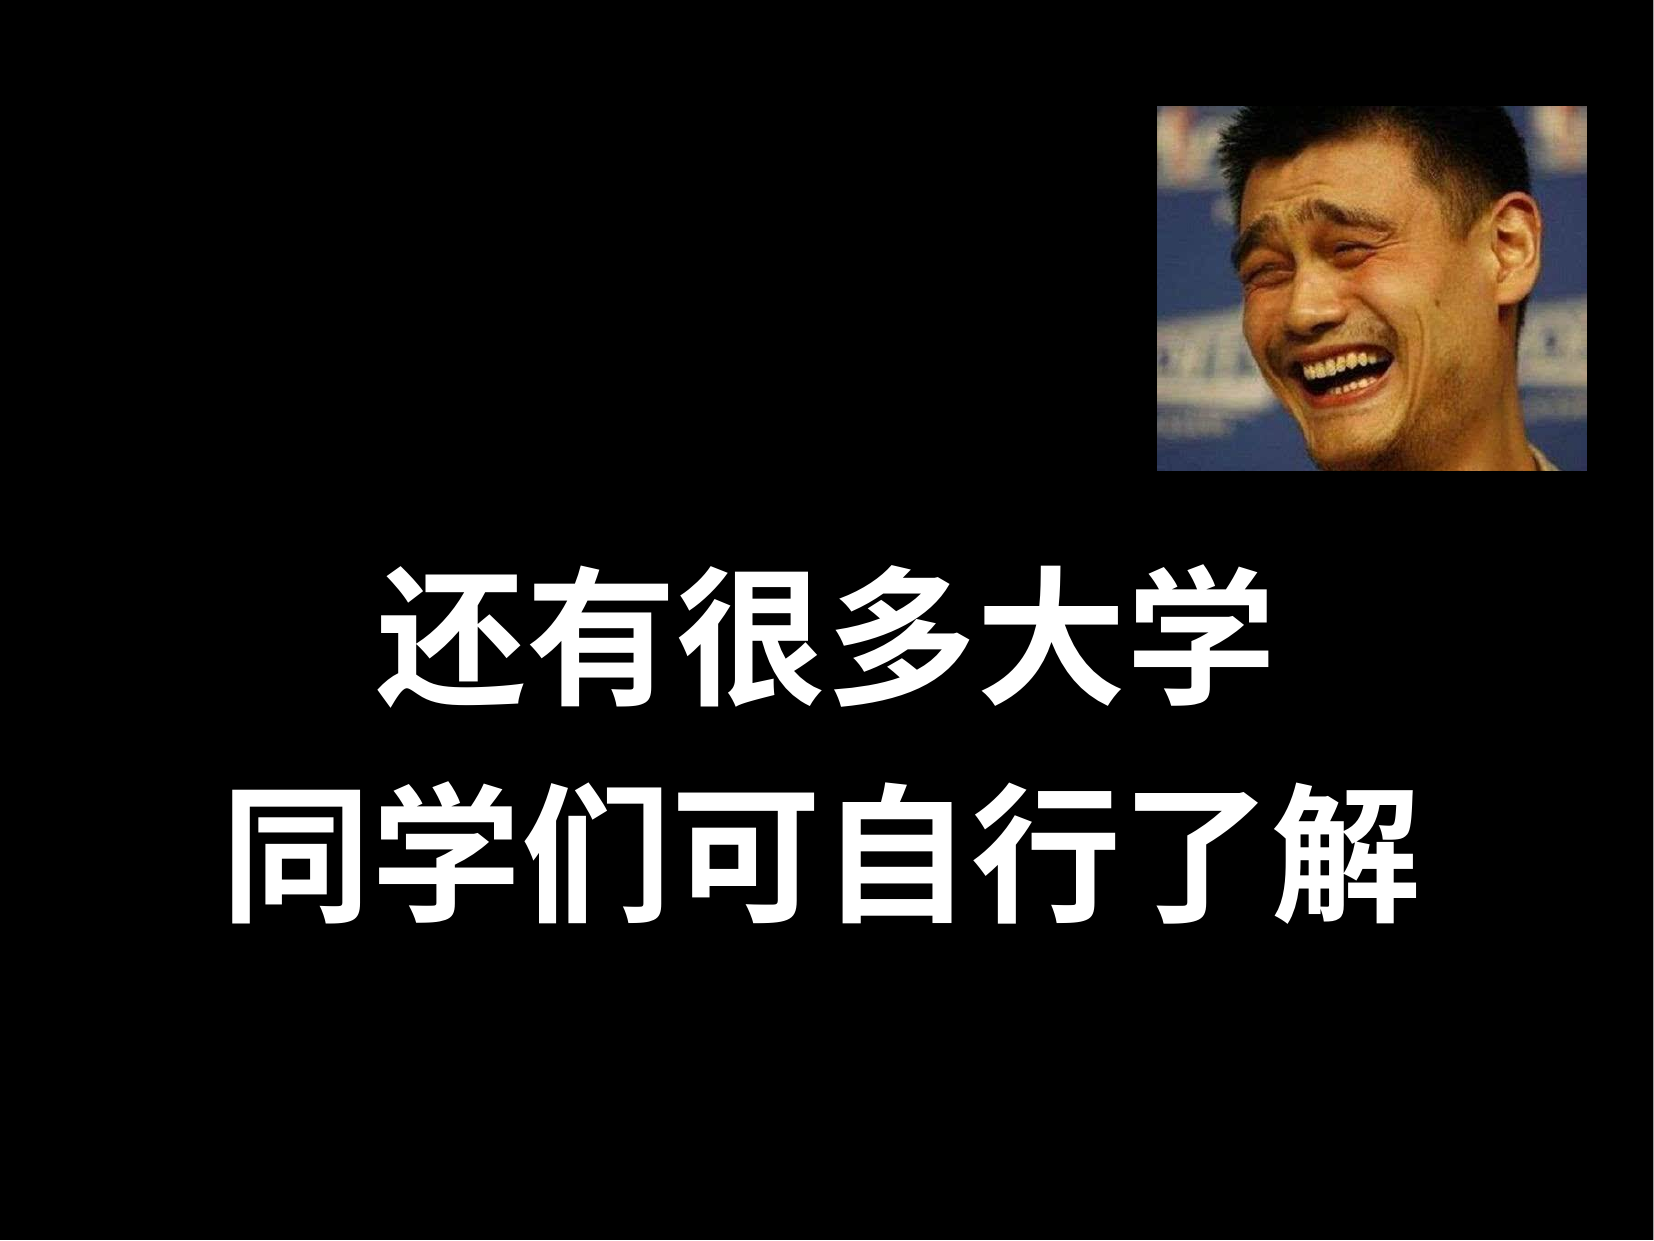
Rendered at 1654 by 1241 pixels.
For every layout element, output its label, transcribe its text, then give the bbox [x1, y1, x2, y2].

subtitle 还有很多大学 同学们可自行了解 [221, 519, 1433, 662]
picture [1157, 106, 1587, 471]
